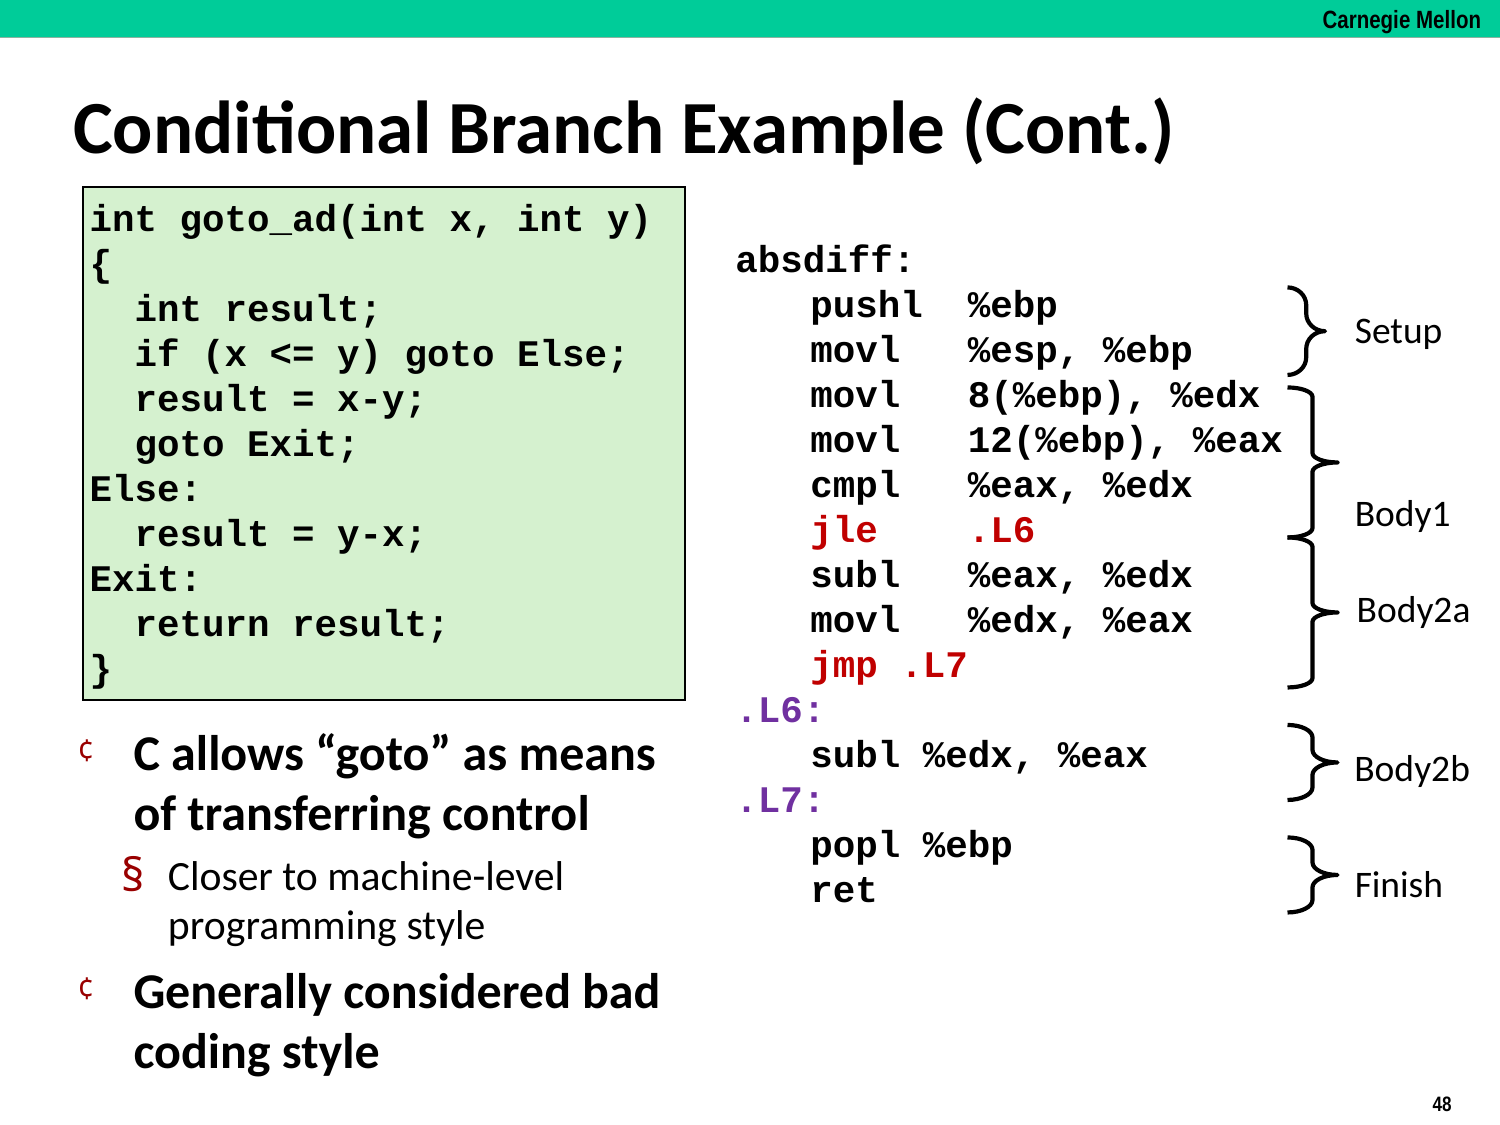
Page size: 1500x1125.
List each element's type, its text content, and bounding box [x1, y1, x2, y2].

text_box int goto_ad(int x, int y) { int result; if (x <= y) goto Else; result = x-y; goto Exit; Else: result = y-x; Exit: return result; } [83, 187, 686, 700]
text_box Setup [1348, 299, 1449, 358]
text_box Body1 [1348, 482, 1458, 541]
text_box Body2a [1350, 579, 1478, 637]
list C allows “goto” as means of transferring control Closer to machine-level programming style Generally considered bad coding style [62, 712, 715, 1086]
text_box Body2b [1348, 737, 1477, 796]
text_box Finish [1348, 854, 1450, 912]
title Conditional Branch Example (Cont.) [58, 71, 1304, 197]
text_box Carnegie Mellon [1322, 3, 1500, 33]
text_box absdiff: pushl %ebp movl %esp, %ebp movl 8(%ebp), %edx movl 12(%ebp), %eax cmpl %eax, %edx jle .L6 subl %eax, %edx movl %edx, %eax jmp .L7 .L6: subl %edx, %eax .L7: popl %ebp ret [729, 229, 1450, 1019]
